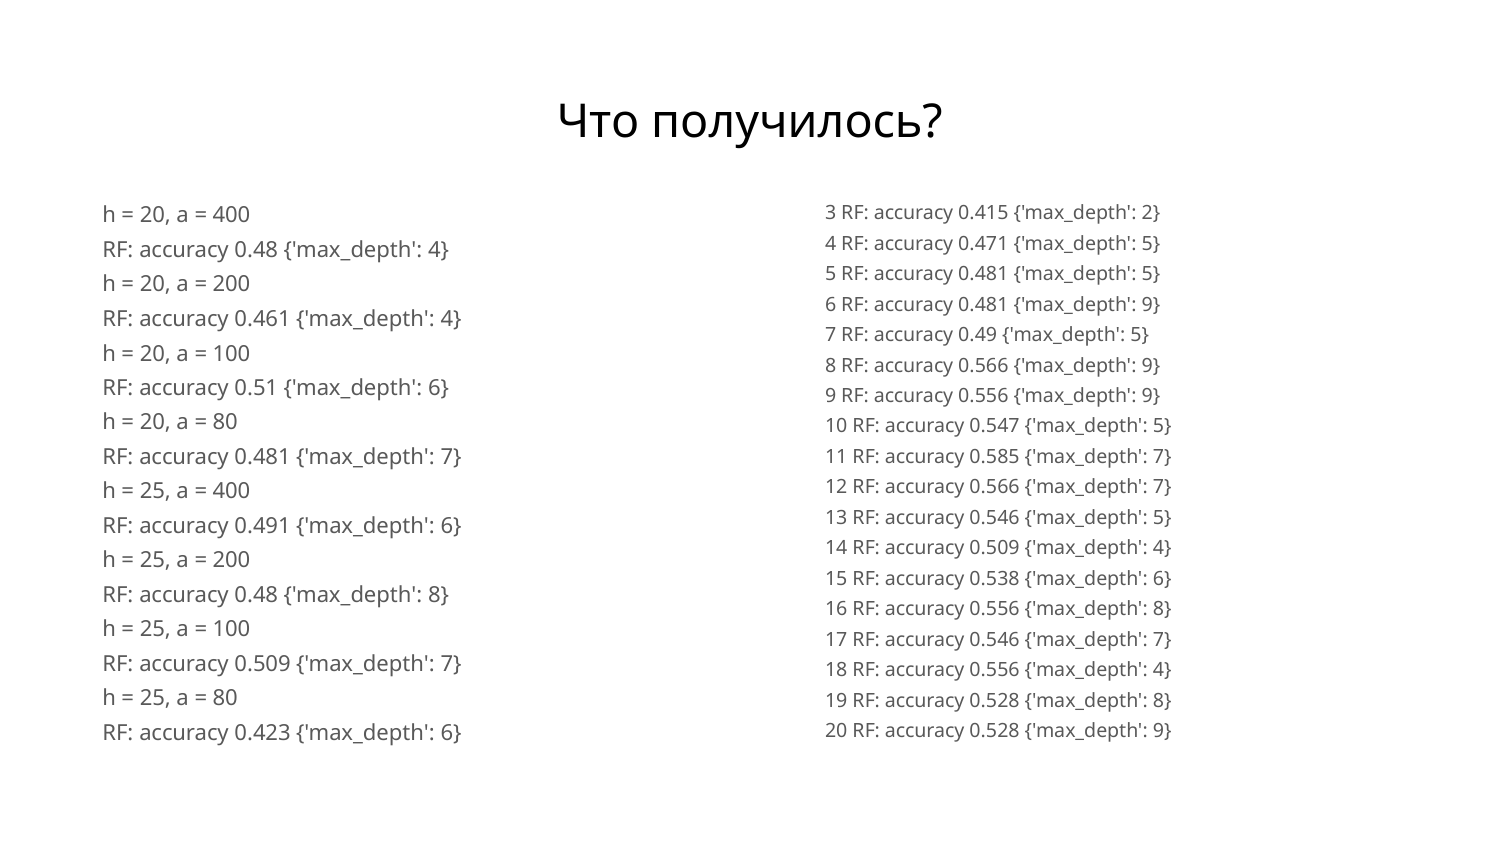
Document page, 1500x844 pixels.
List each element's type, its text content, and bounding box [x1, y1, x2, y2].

title Что получилось? [51, 72, 1449, 167]
list h = 20, a = 400 RF: accuracy 0.48 {'max_depth': 4} h = 20, a = 200 RF: accuracy 0.461 {'max_depth': 4} h = 20, a = 100 RF: accuracy 0.51 {'max_depth': 6} h = 20, a = 80 RF: accuracy 0.481 {'max_depth': 7} h = 25, a = 400 RF: accuracy 0.491 {'max_depth': 6} h = 25, a = 200 RF: accuracy 0.48 {'max_depth': 8} h = 25, a = 100 RF: accuracy 0.509 {'max_depth': 7} h = 25, a = 80 RF: accuracy 0.423 {'max_depth': 6} [87, 180, 631, 766]
list 3 RF: accuracy 0.415 {'max_depth': 2} 4 RF: accuracy 0.471 {'max_depth': 5} 5 RF: accuracy 0.481 {'max_depth': 5} 6 RF: accuracy 0.481 {'max_depth': 9} 7 RF: accuracy 0.49 {'max_depth': 5} 8 RF: accuracy 0.566 {'max_depth': 9} 9 RF: accuracy 0.556 {'max_depth': 9} 10 RF: accuracy 0.547 {'max_depth': 5} 11 RF: accuracy 0.585 {'max_depth': 7} 12 RF: accuracy 0.566 {'max_depth': 7} 13 RF: accuracy 0.546 {'max_depth': 5} 14 RF: accuracy 0.509 {'max_depth': 4} 15 RF: accuracy 0.538 {'max_depth': 6} 16 RF: accuracy 0.556 {'max_depth': 8} 17 RF: accuracy 0.546 {'max_depth': 7} 18 RF: accuracy 0.556 {'max_depth': 4} 19 RF: accuracy 0.528 {'max_depth': 8} 20 RF: accuracy 0.528 {'max_depth': 9} [810, 180, 1353, 766]
